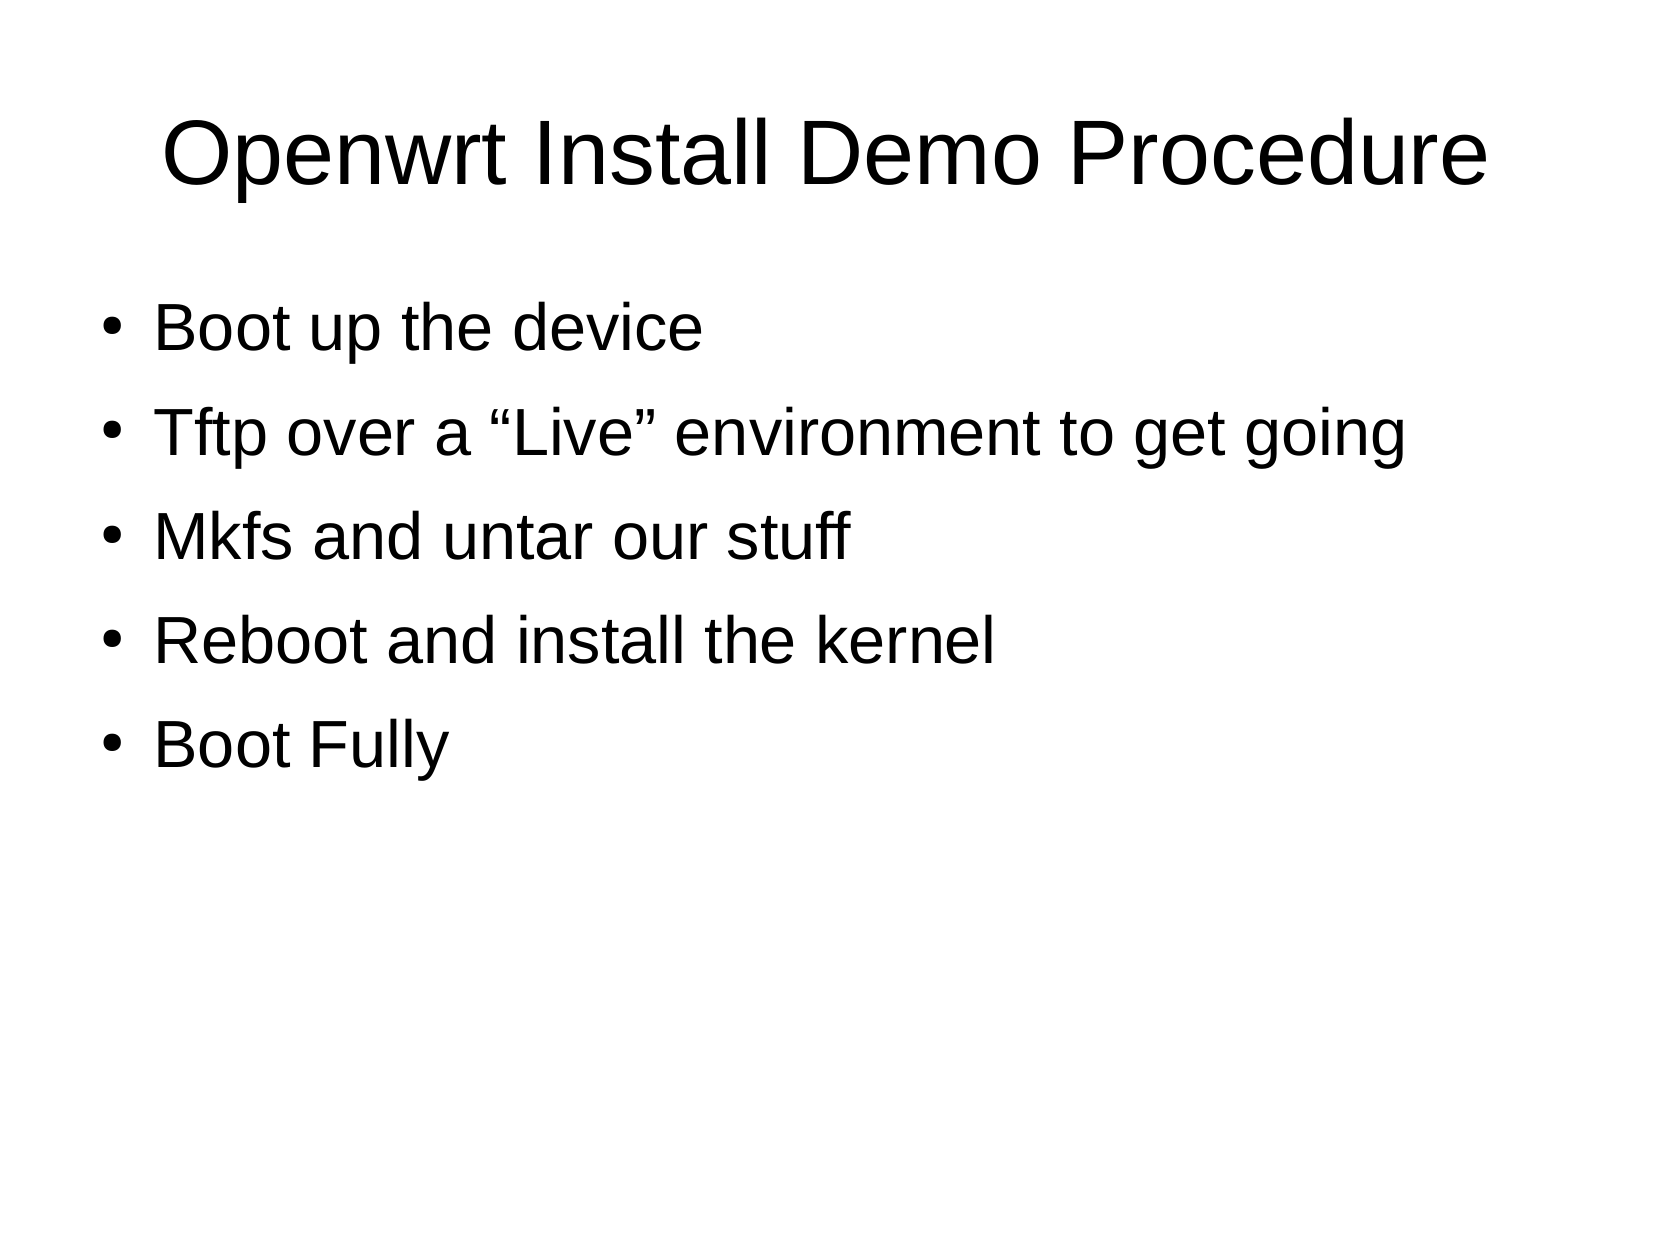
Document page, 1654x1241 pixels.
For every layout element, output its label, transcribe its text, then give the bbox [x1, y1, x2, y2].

list Boot up the device Tftp over a “Live” environment to get going Mkfs and untar our stuff Reboot and install the kernel Boot Fully [82, 290, 1571, 1109]
title Openwrt Install Demo Procedure [82, 56, 1571, 250]
